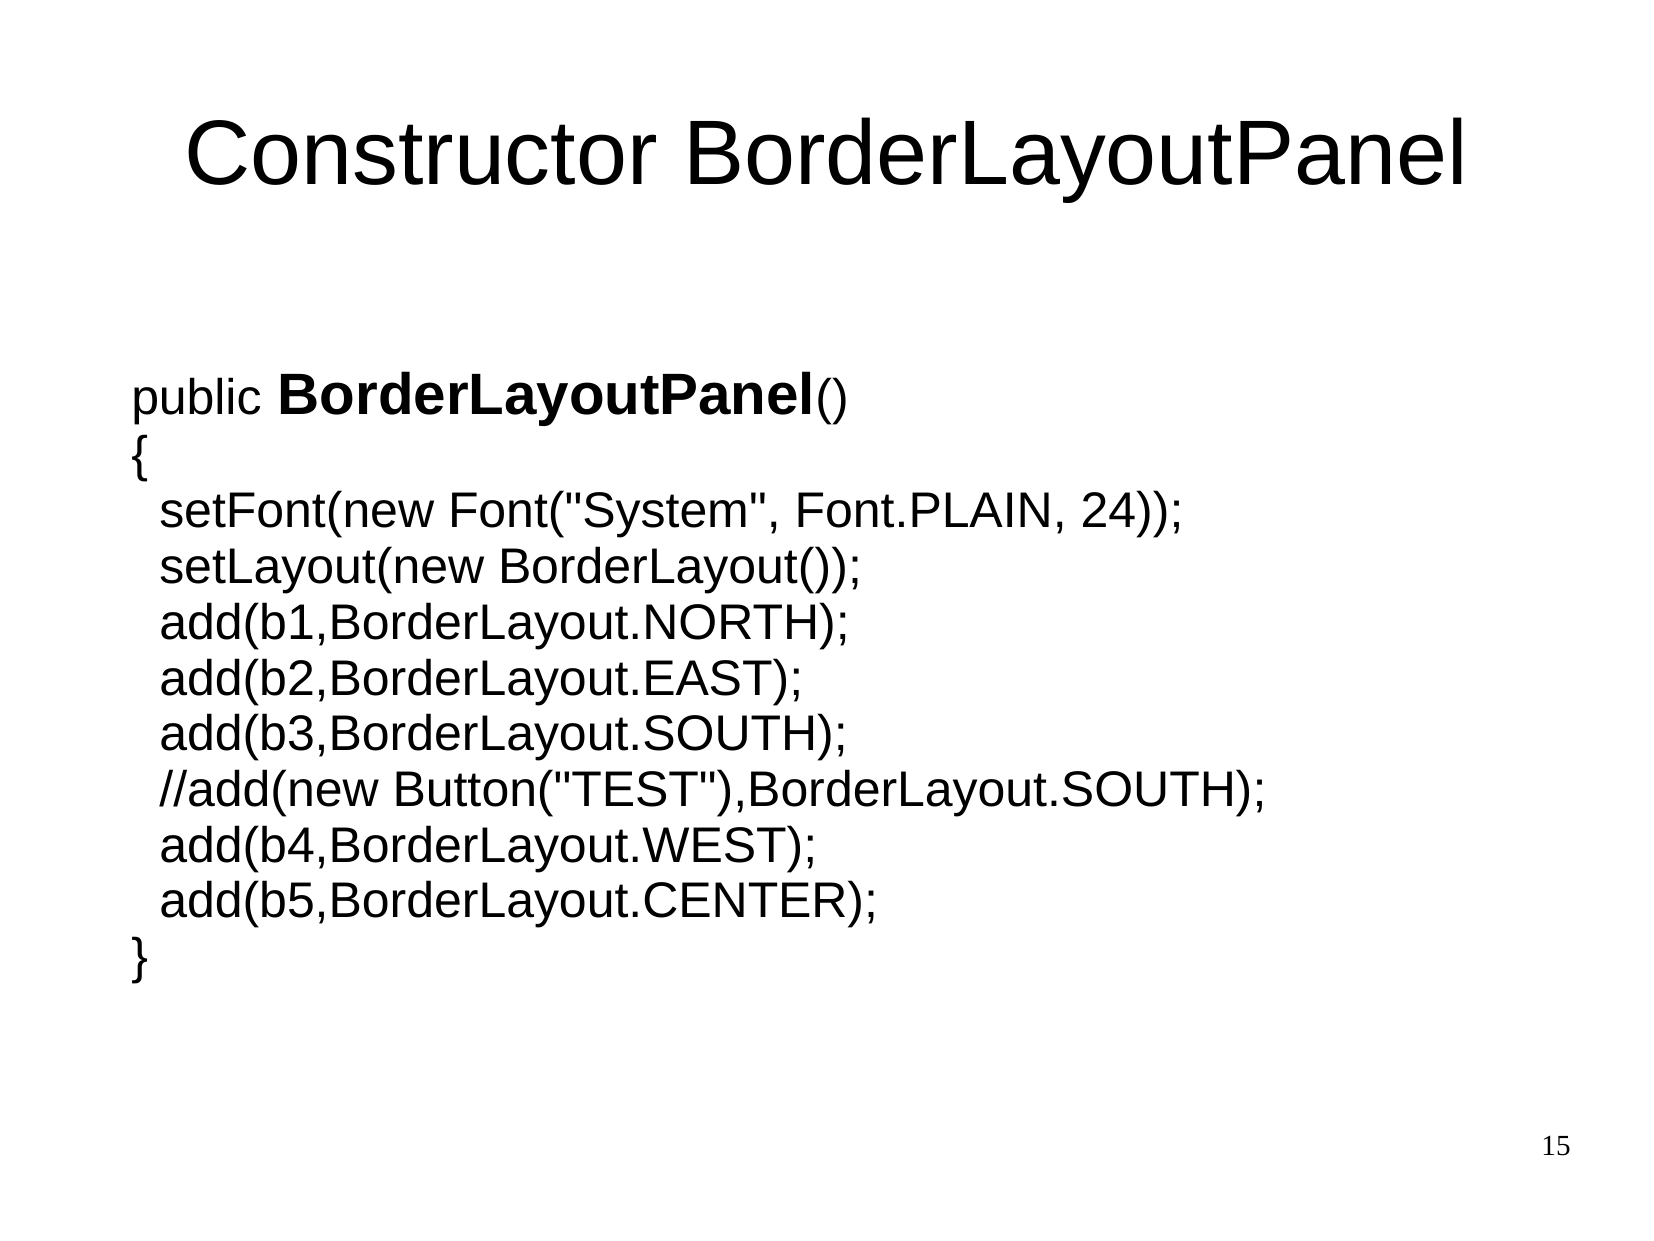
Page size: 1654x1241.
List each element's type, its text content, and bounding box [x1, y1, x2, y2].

text_box public BorderLayoutPanel() { setFont(new Font("System", Font.PLAIN, 24)); setLayout(new BorderLayout()); add(b1,BorderLayout.NORTH); add(b2,BorderLayout.EAST); add(b3,BorderLayout.SOUTH); //add(new Button("TEST"),BorderLayout.SOUTH); add(b4,BorderLayout.WEST); add(b5,BorderLayout.CENTER); } [88, 354, 1536, 1152]
title Constructor BorderLayoutPanel [82, 56, 1571, 250]
